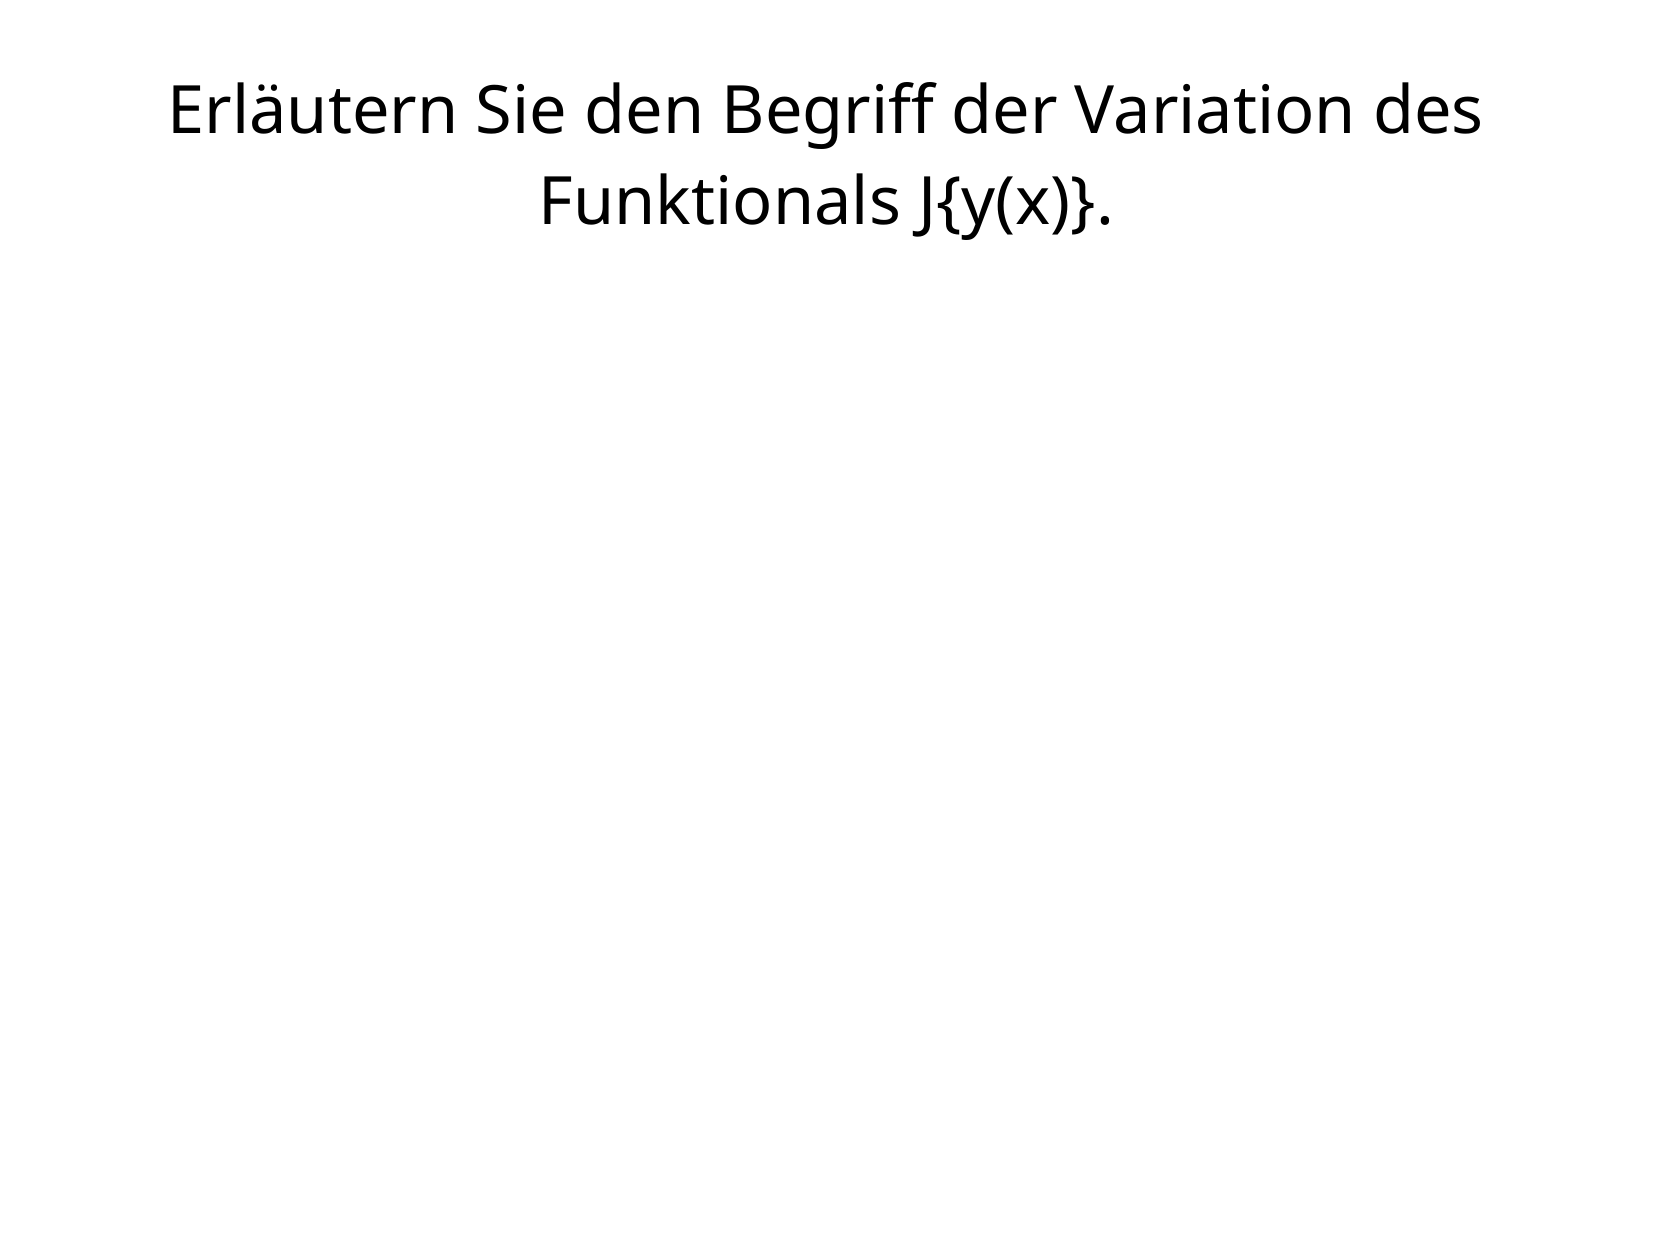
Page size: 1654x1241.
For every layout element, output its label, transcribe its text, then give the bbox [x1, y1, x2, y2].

title Erläutern Sie den Begriff der Variation des Funktionals J{y(x)}. [82, 49, 1571, 257]
